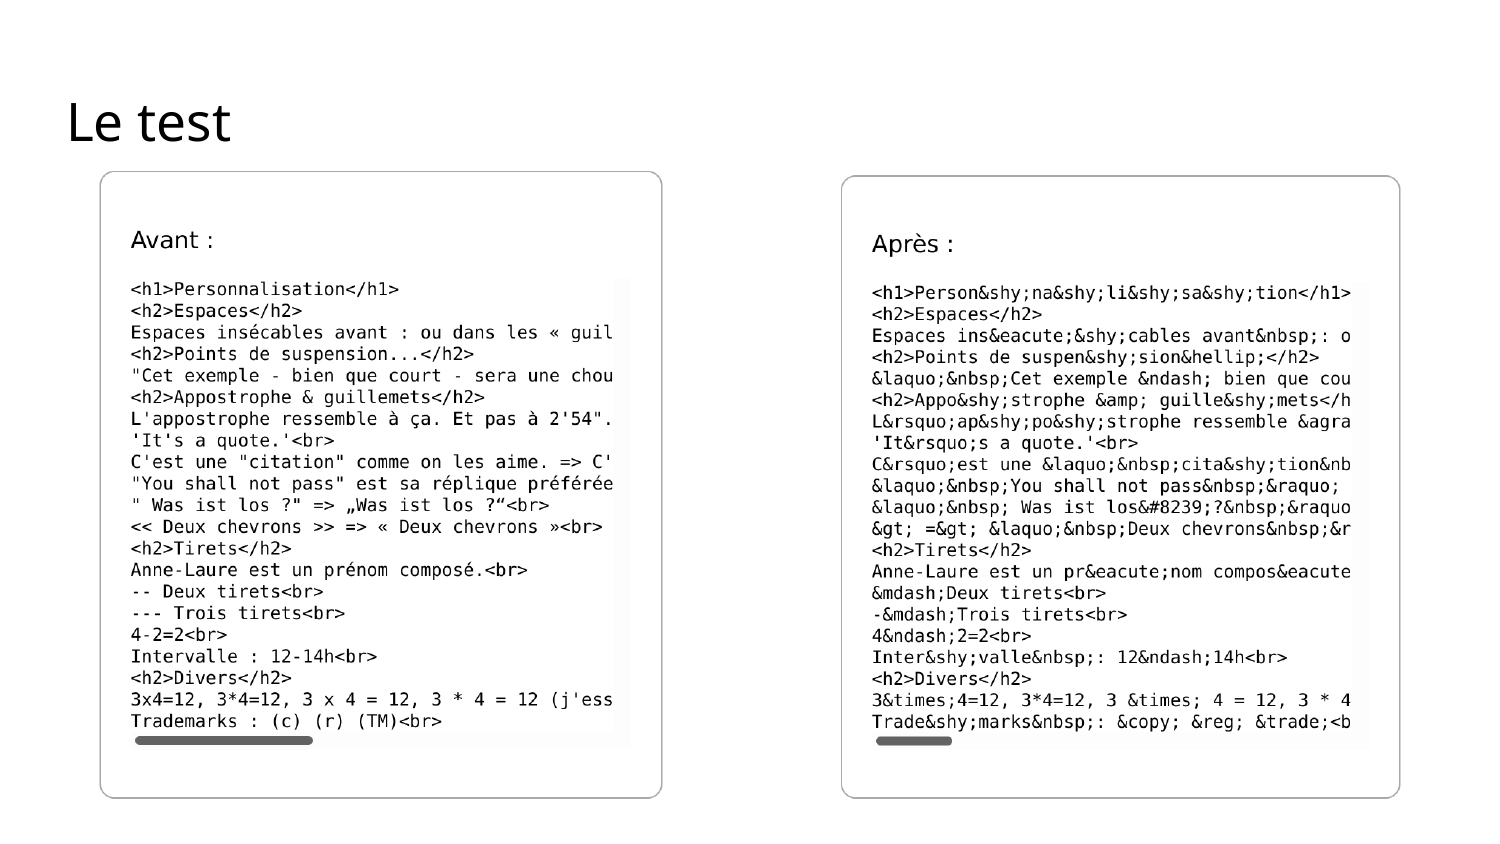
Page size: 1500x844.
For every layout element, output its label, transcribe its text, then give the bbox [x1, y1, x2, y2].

picture [91, 166, 668, 805]
picture [836, 166, 1406, 805]
title Le test [51, 72, 1449, 167]
